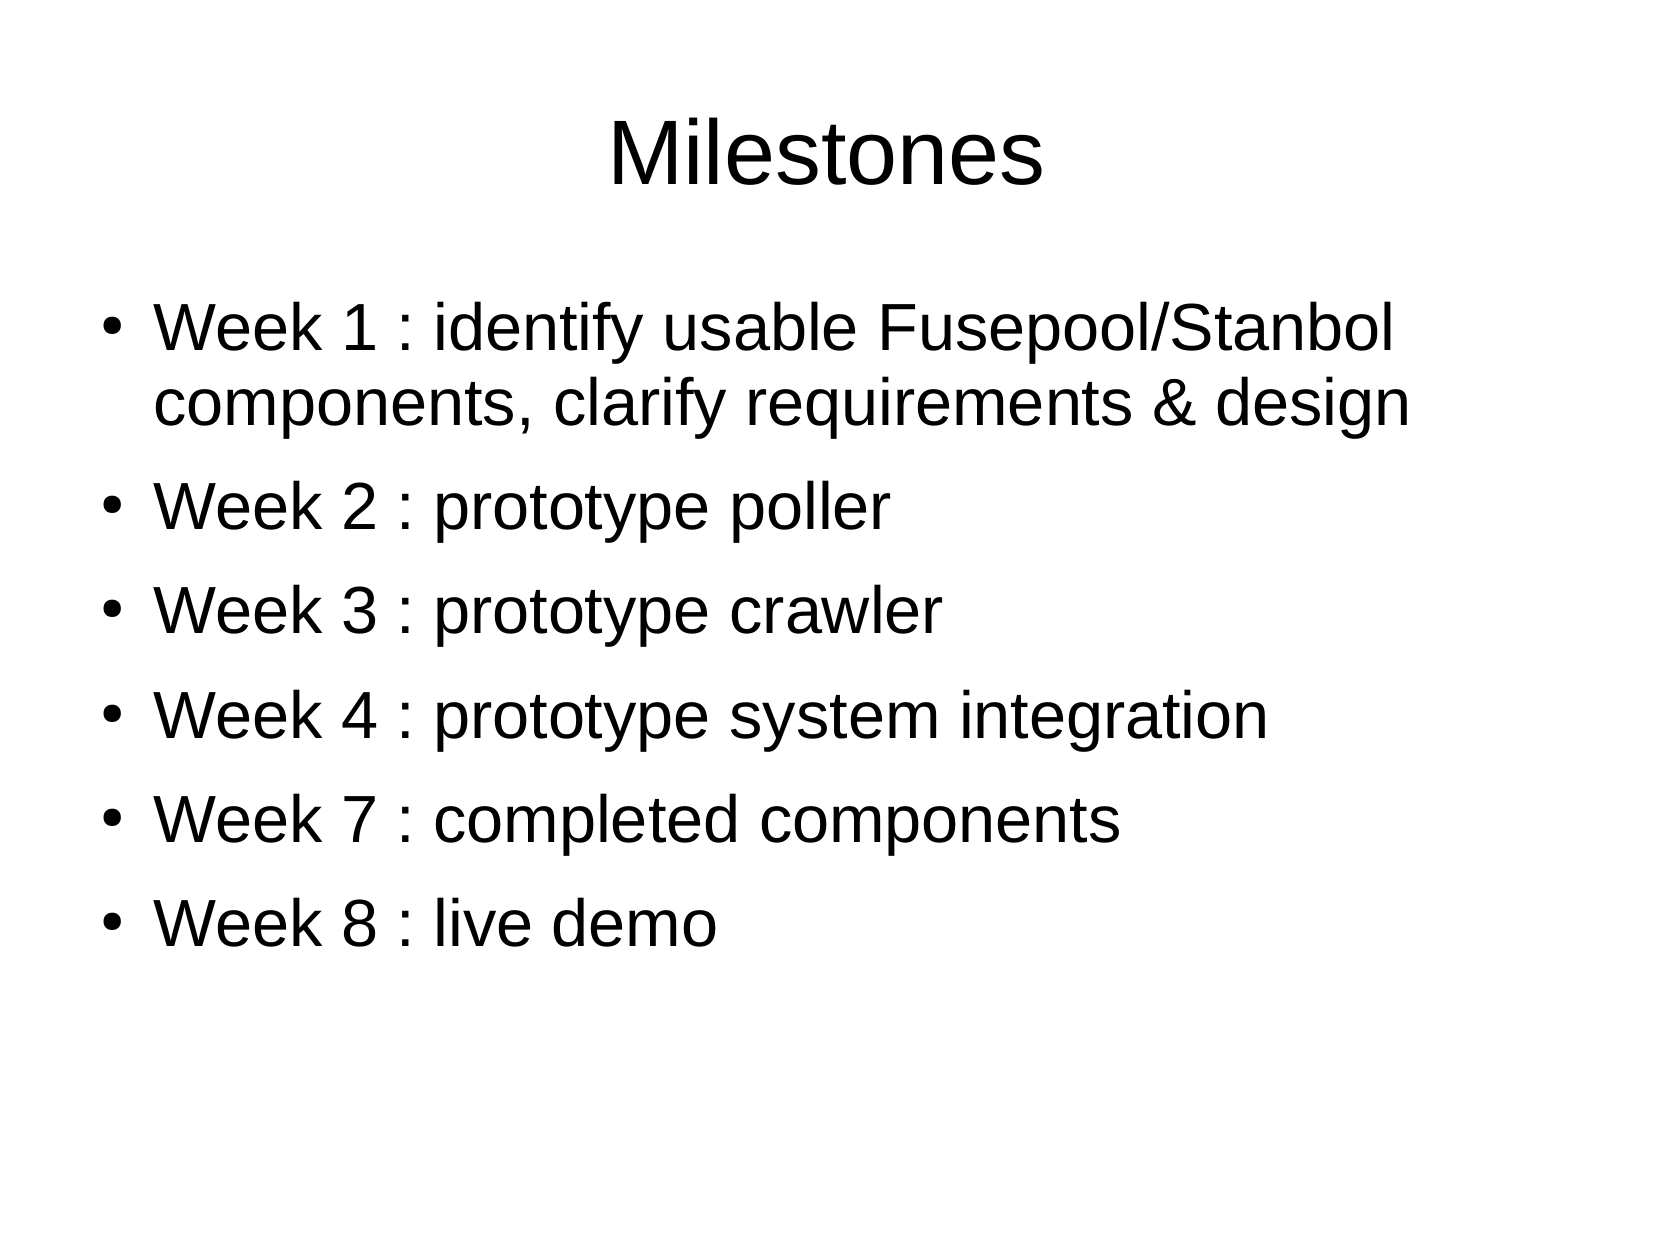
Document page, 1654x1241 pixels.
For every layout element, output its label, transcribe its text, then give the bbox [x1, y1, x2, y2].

title Milestones [82, 49, 1571, 257]
list Week 1 : identify usable Fusepool/Stanbol components, clarify requirements & design Week 2 : prototype poller Week 3 : prototype crawler Week 4 : prototype system integration Week 7 : completed components Week 8 : live demo [82, 290, 1571, 1010]
